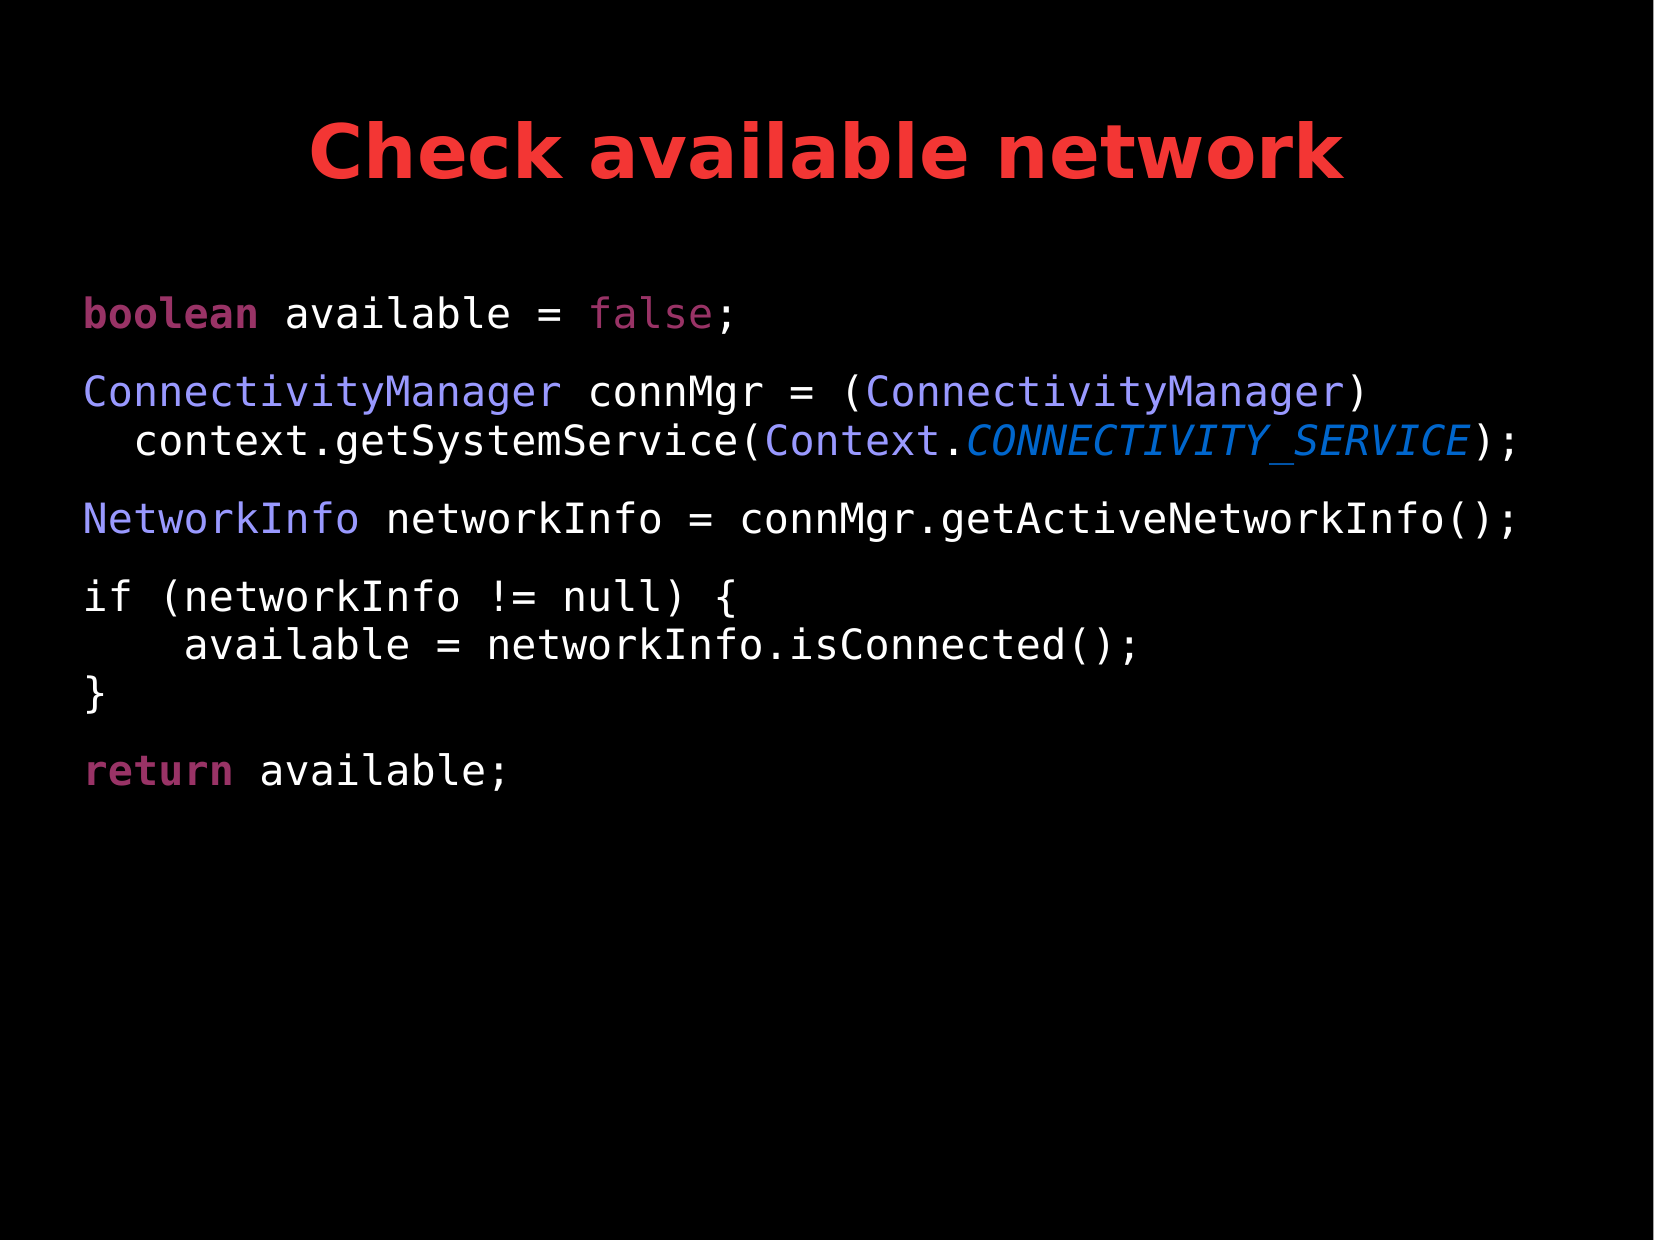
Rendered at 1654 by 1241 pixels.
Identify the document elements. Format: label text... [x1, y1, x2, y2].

title Check available network [82, 49, 1571, 257]
list boolean available = false; ConnectivityManager connMgr = (ConnectivityManager) context.getSystemService(Context.CONNECTIVITY_SERVICE); NetworkInfo networkInfo = connMgr.getActiveNetworkInfo(); if (networkInfo != null) { available = networkInfo.isConnected(); } return available; [82, 290, 1538, 1010]
